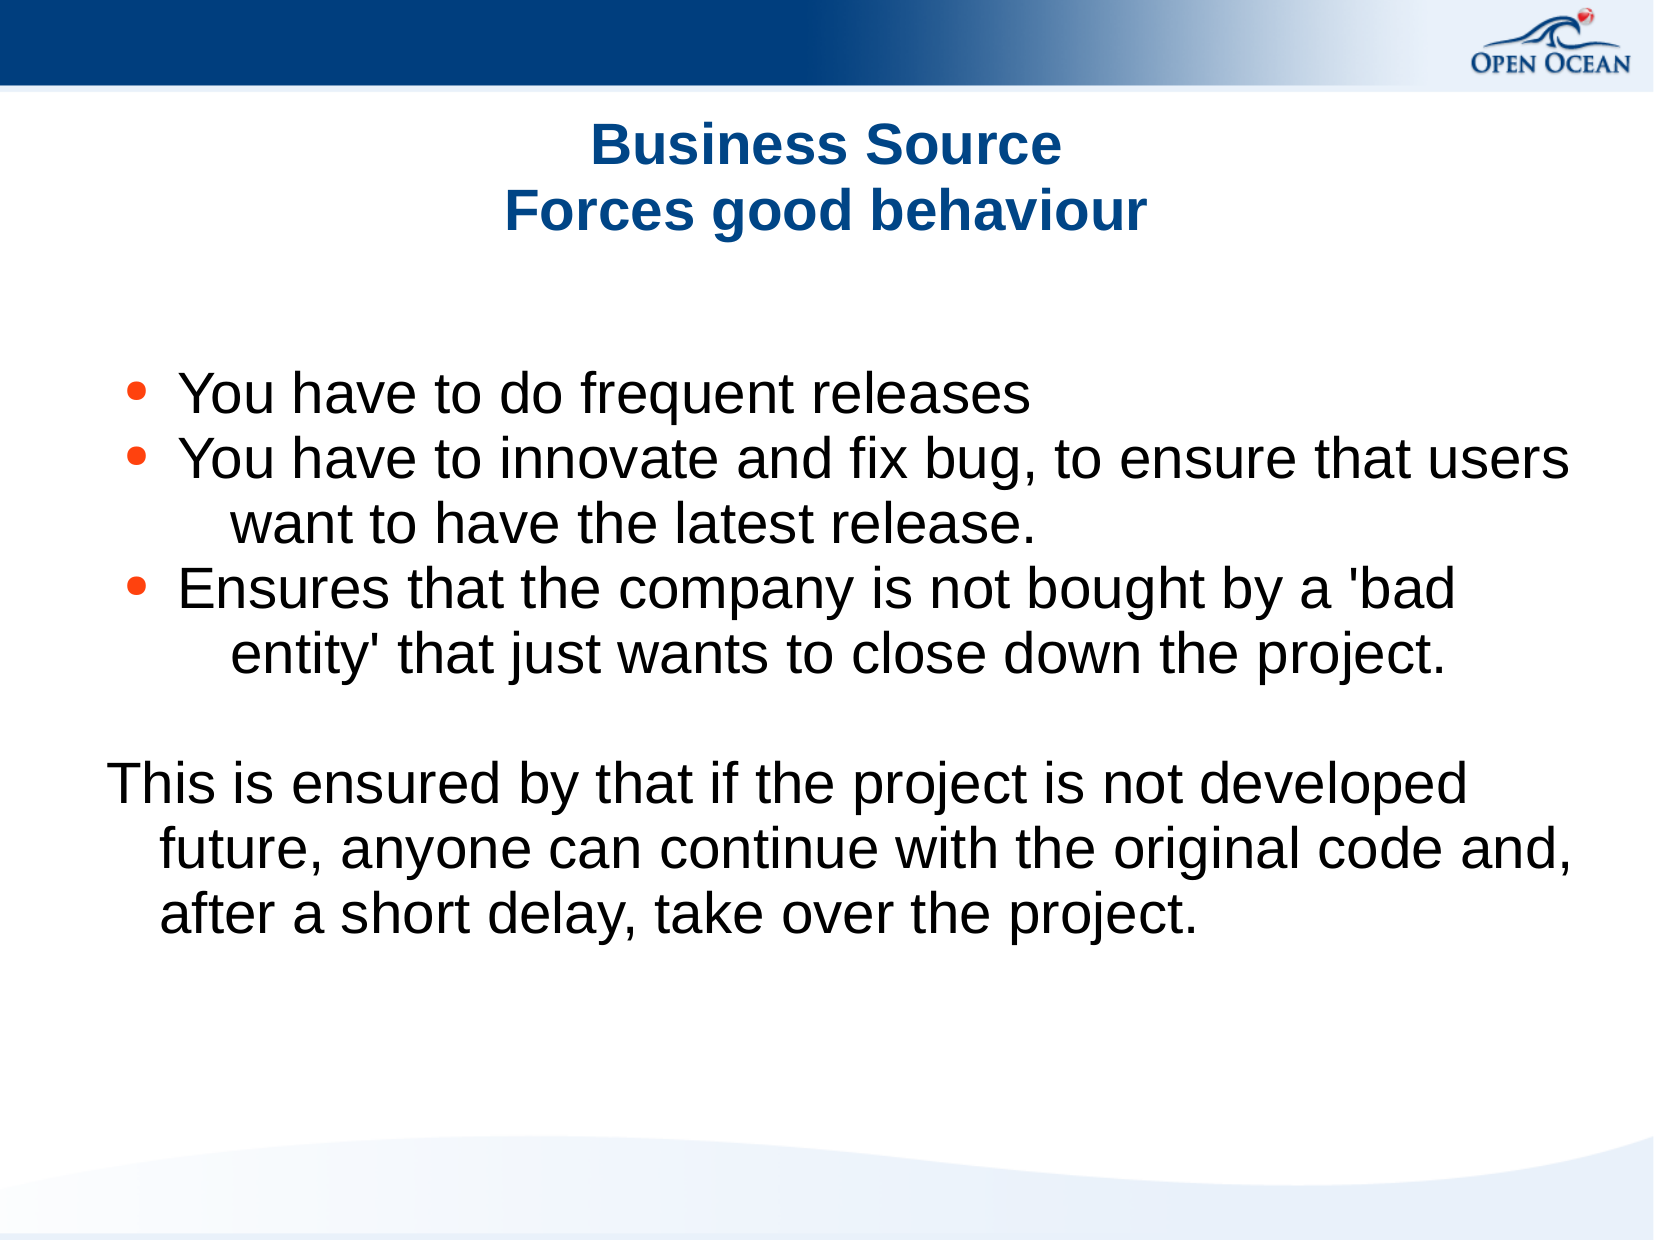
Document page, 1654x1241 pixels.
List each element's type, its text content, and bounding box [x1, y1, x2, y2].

title Business Source Forces good behaviour [82, 95, 1571, 259]
list You have to do frequent releases You have to innovate and fix bug, to ensure that users want to have the latest release. Ensures that the company is not bought by a 'bad entity' that just wants to close down the project. This is ensured by that if the project is not developed future, anyone can continue with the original code and, after a short delay, take over the project. [88, 295, 1577, 1094]
picture [0, 0, 1654, 1240]
